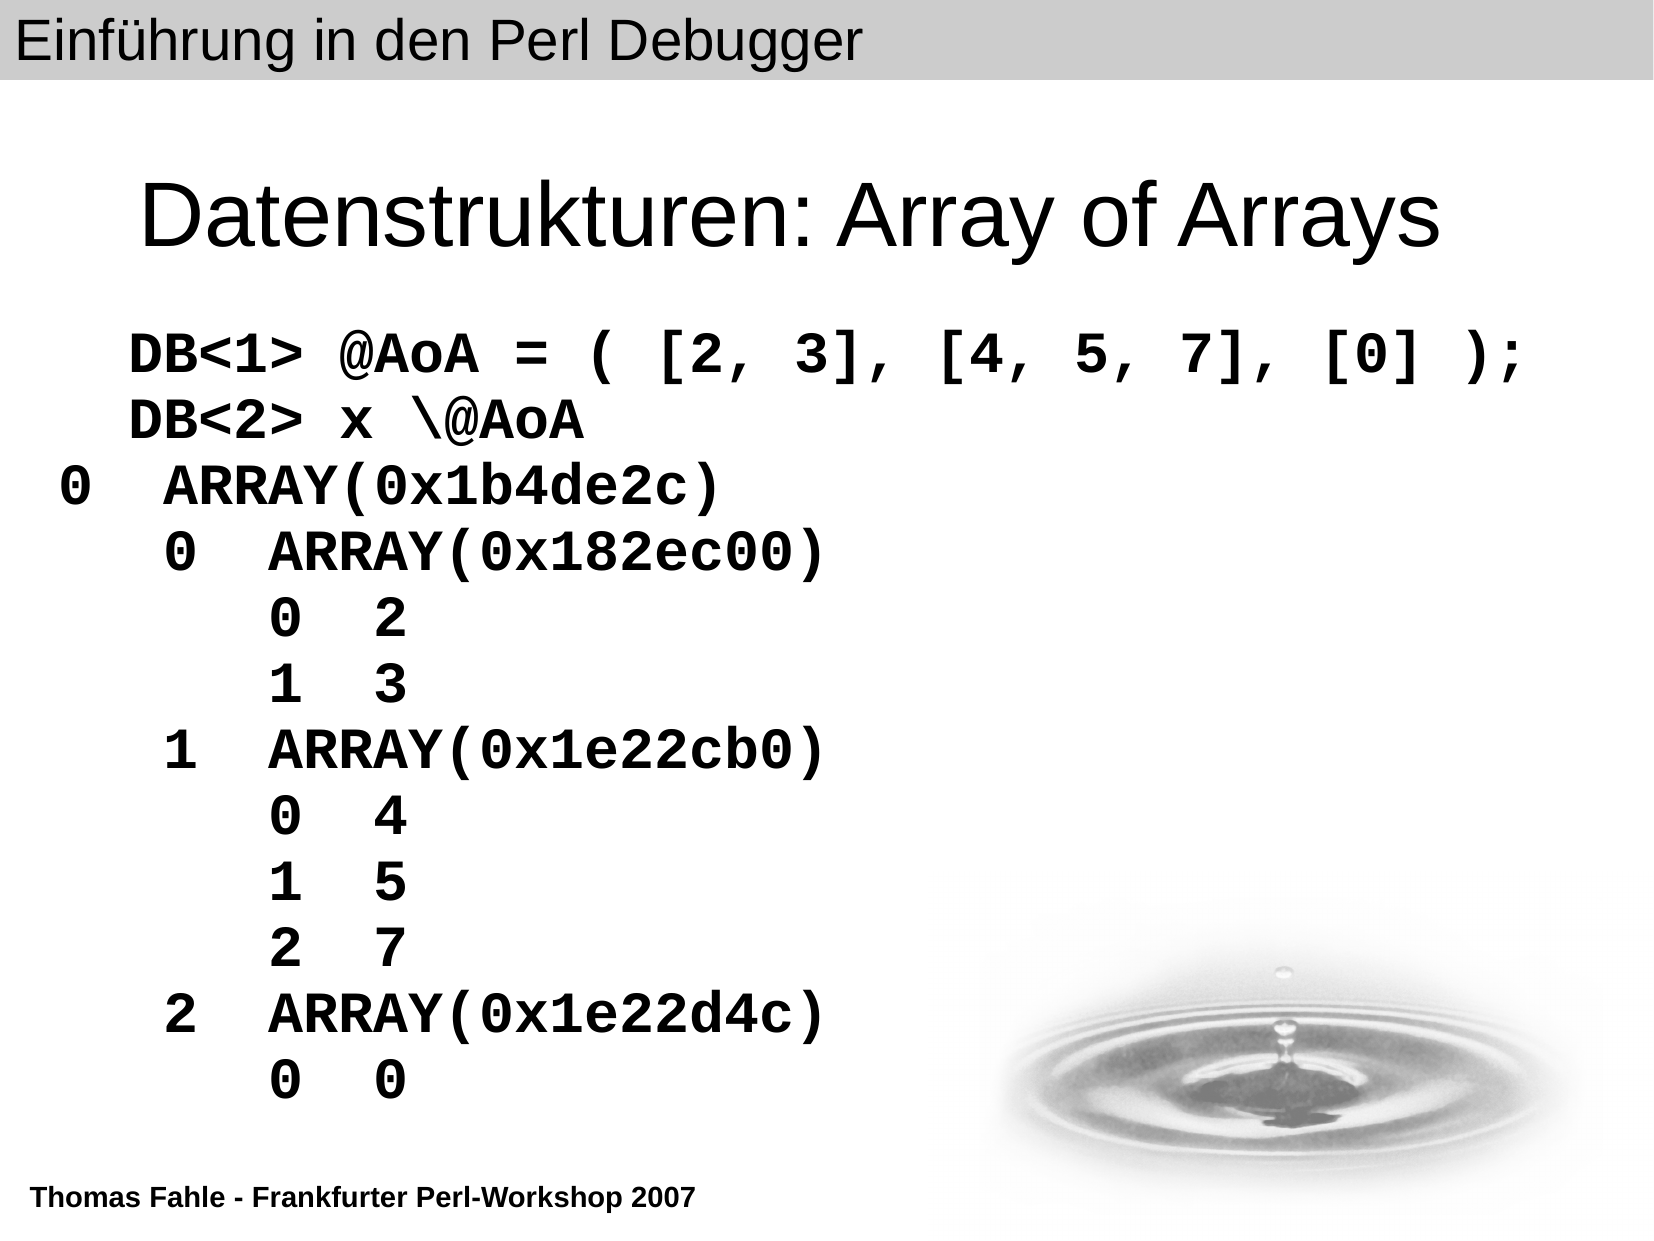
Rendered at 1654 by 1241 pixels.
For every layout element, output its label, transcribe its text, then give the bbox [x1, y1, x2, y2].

subtitle DB<1> @AoA = ( [2, 3], [4, 5, 7], [0] ); DB<2> x \@AoA 0 ARRAY(0x1b4de2c) 0 ARRAY(0x182ec00) 0 2 1 3 1 ARRAY(0x1e22cb0) 0 4 1 5 2 7 2 ARRAY(0x1e22d4c) 0 0 [59, 324, 1548, 1123]
picture [0, 80, 1654, 1241]
title Datenstrukturen: Array of Arrays [47, 118, 1536, 311]
